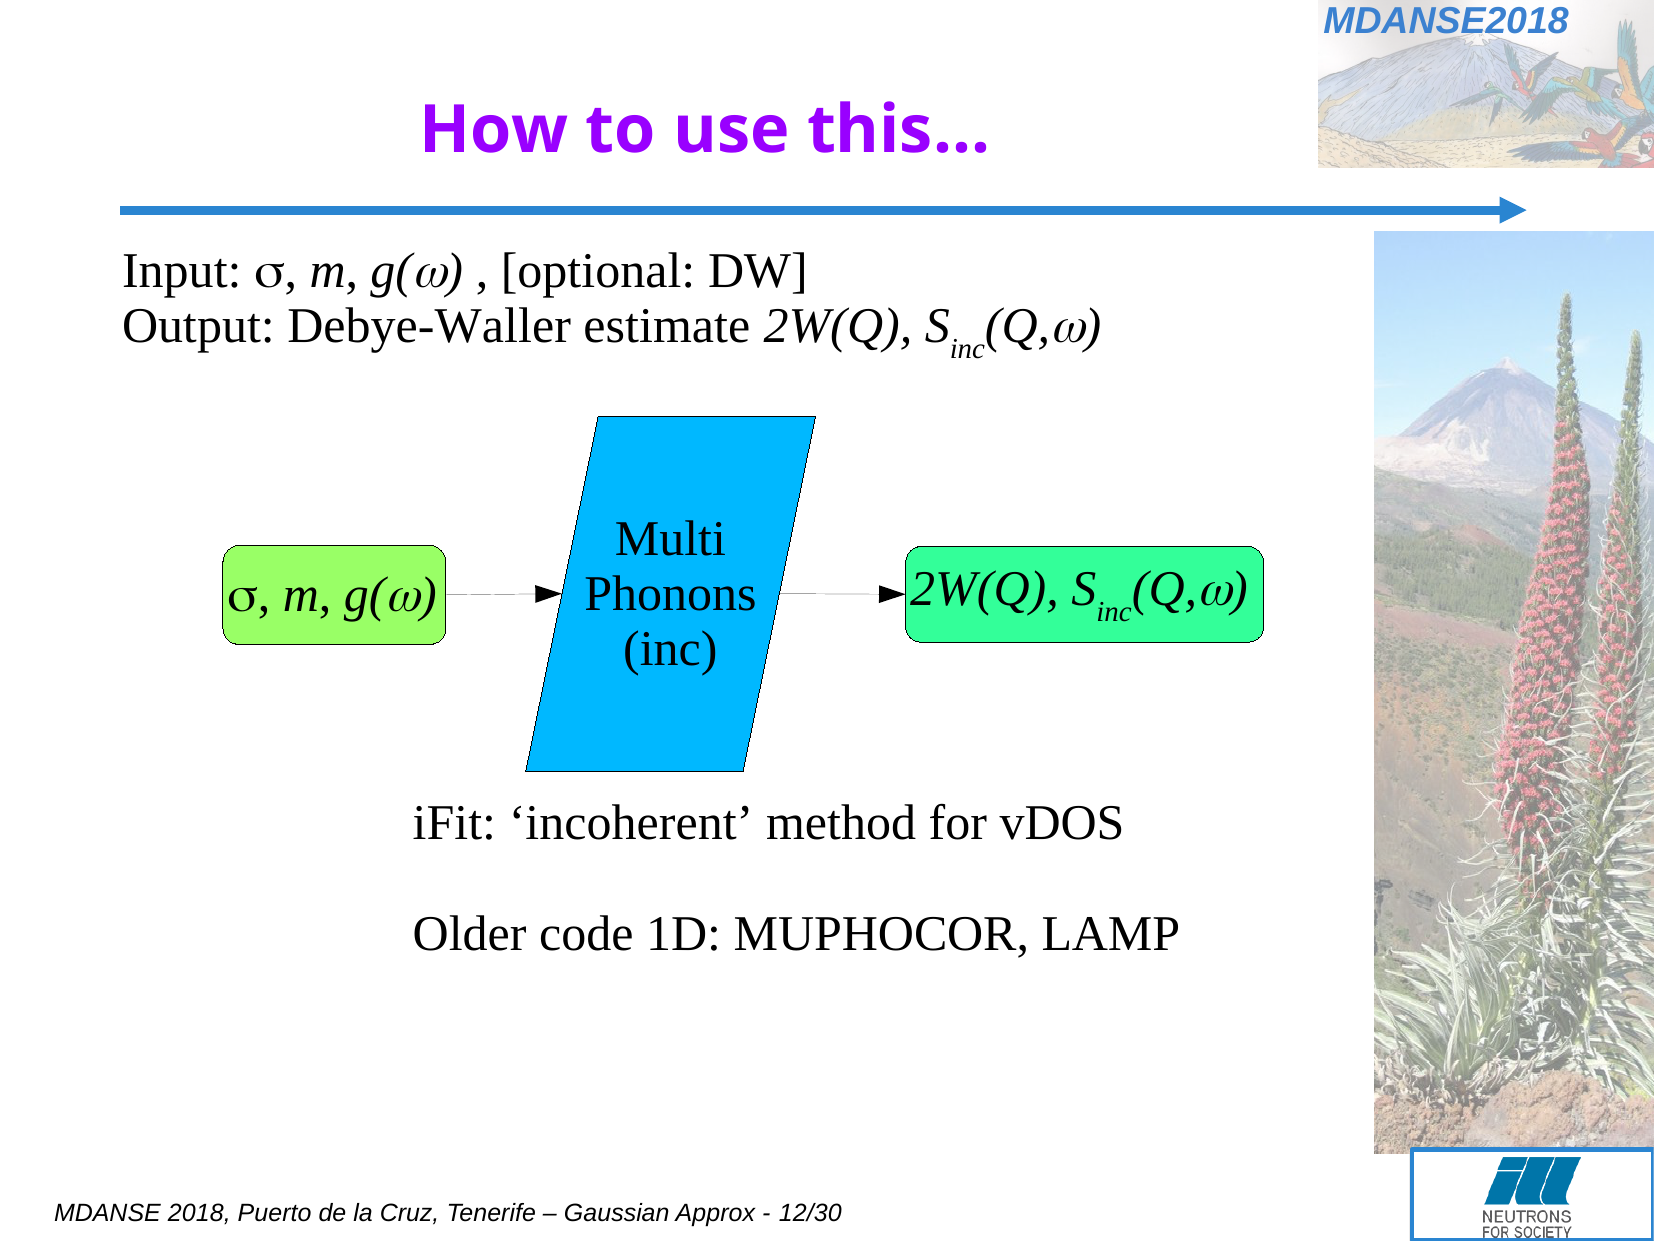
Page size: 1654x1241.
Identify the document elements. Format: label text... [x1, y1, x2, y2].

text_box Multi Phonons (inc) [525, 416, 816, 772]
text_box Input: s, m, g(w) , [optional: DW] Output: Debye-Waller estimate 2W(Q), Sinc(Q,w) [122, 242, 1361, 381]
text_box 2W(Q), Sinc(Q,w) [905, 546, 1264, 643]
text_box s, m, g(w) [222, 545, 446, 645]
picture [1479, 1153, 1583, 1241]
title How to use this... [82, 49, 1328, 203]
text_box iFit: ‘incoherent’ method for vDOS Older code 1D: MUPHOCOR, LAMP [412, 794, 1190, 961]
